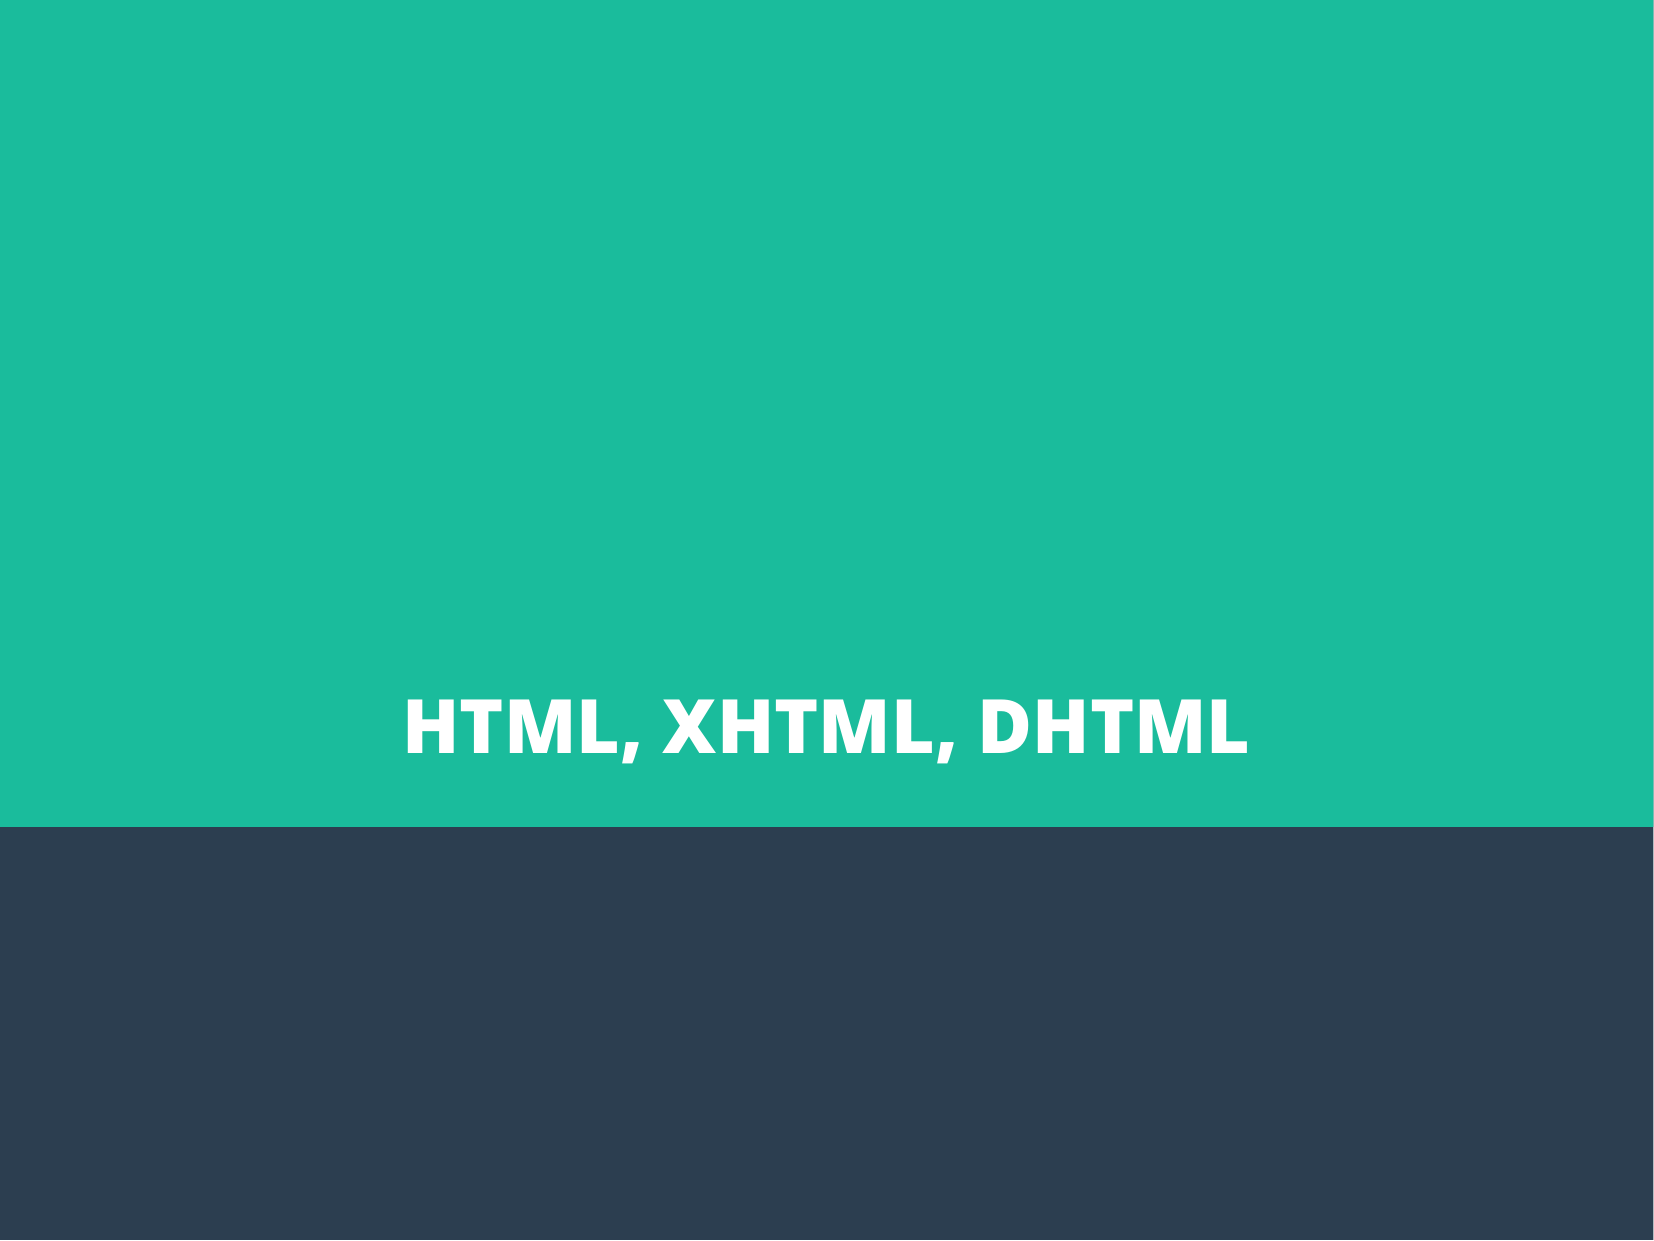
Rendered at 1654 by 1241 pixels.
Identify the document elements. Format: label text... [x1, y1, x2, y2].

title HTML, XHTML, DHTML [59, 620, 1595, 778]
